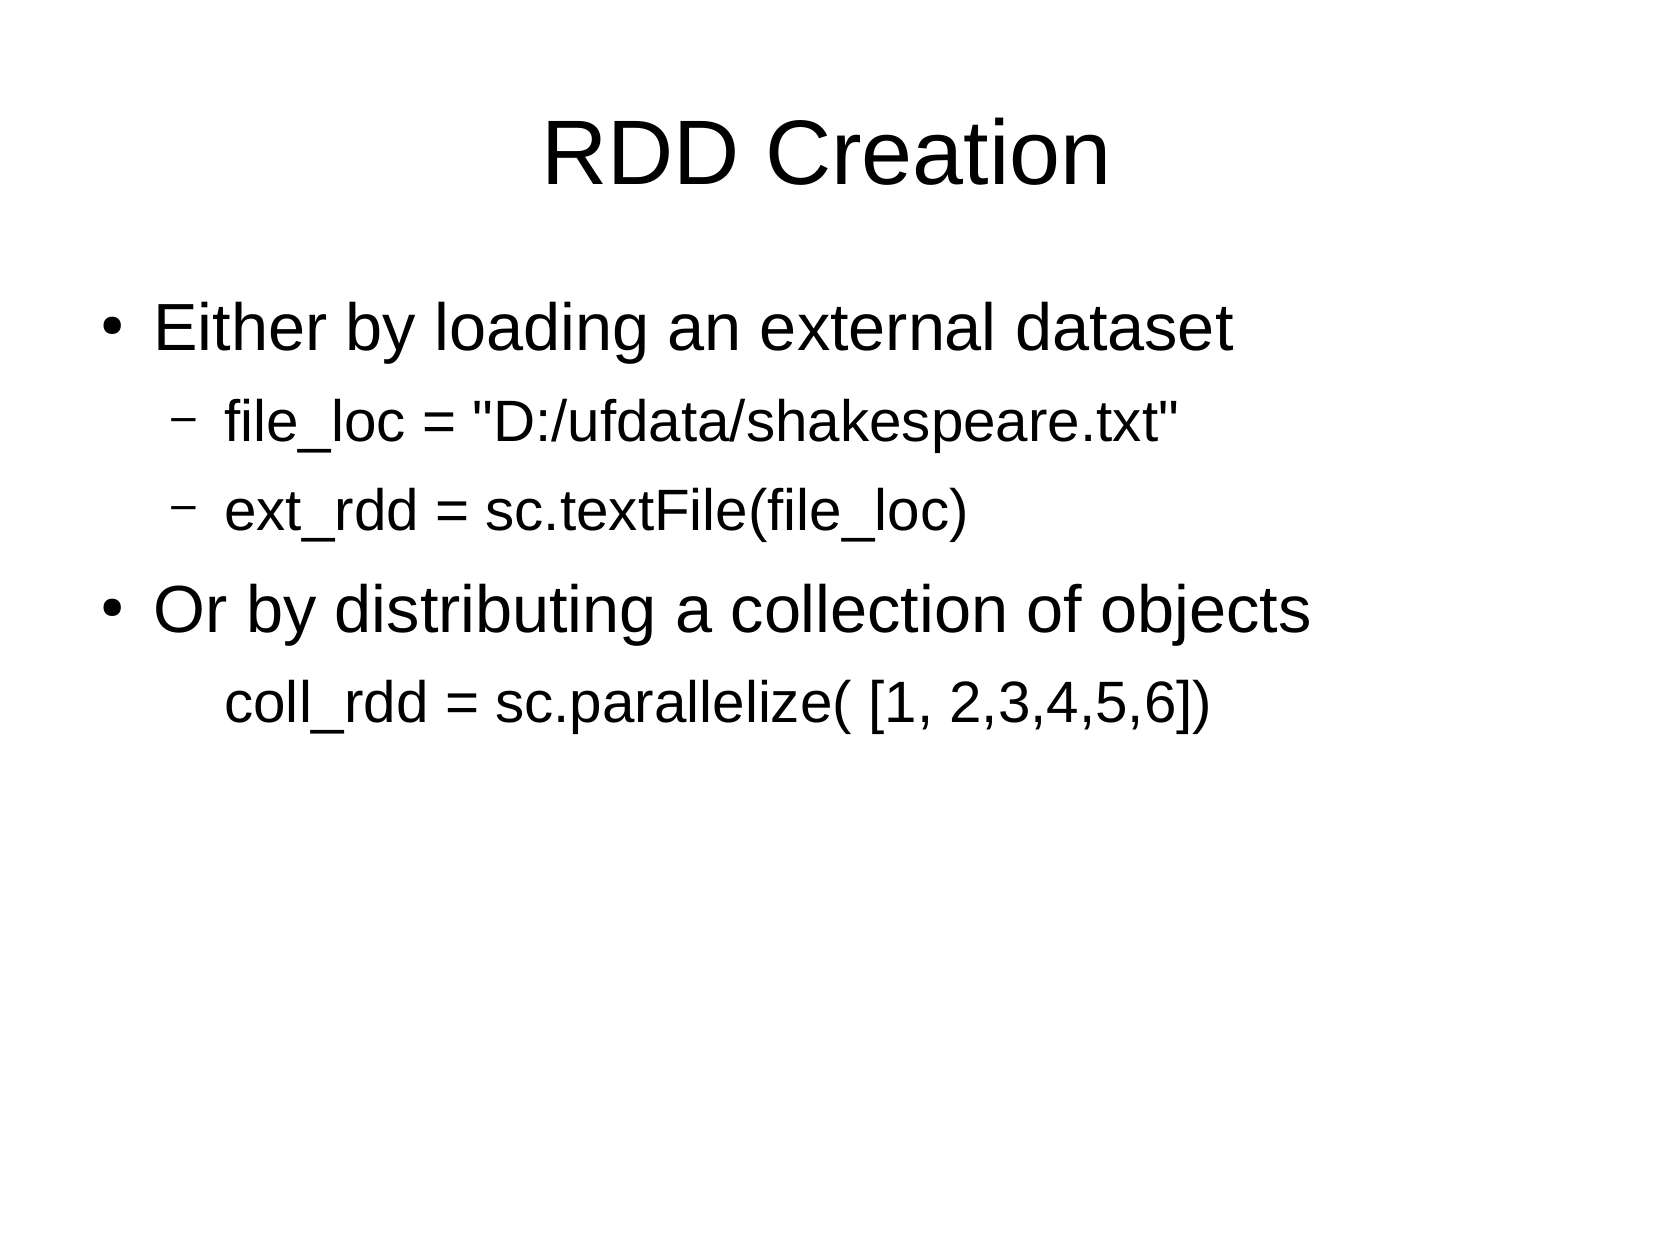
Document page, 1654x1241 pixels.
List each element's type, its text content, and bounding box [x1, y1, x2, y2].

list Either by loading an external dataset file_loc = "D:/ufdata/shakespeare.txt" ext_rdd = sc.textFile(file_loc) Or by distributing a collection of objects coll_rdd = sc.parallelize( [1, 2,3,4,5,6]) [82, 290, 1571, 1010]
title RDD Creation [82, 49, 1571, 257]
